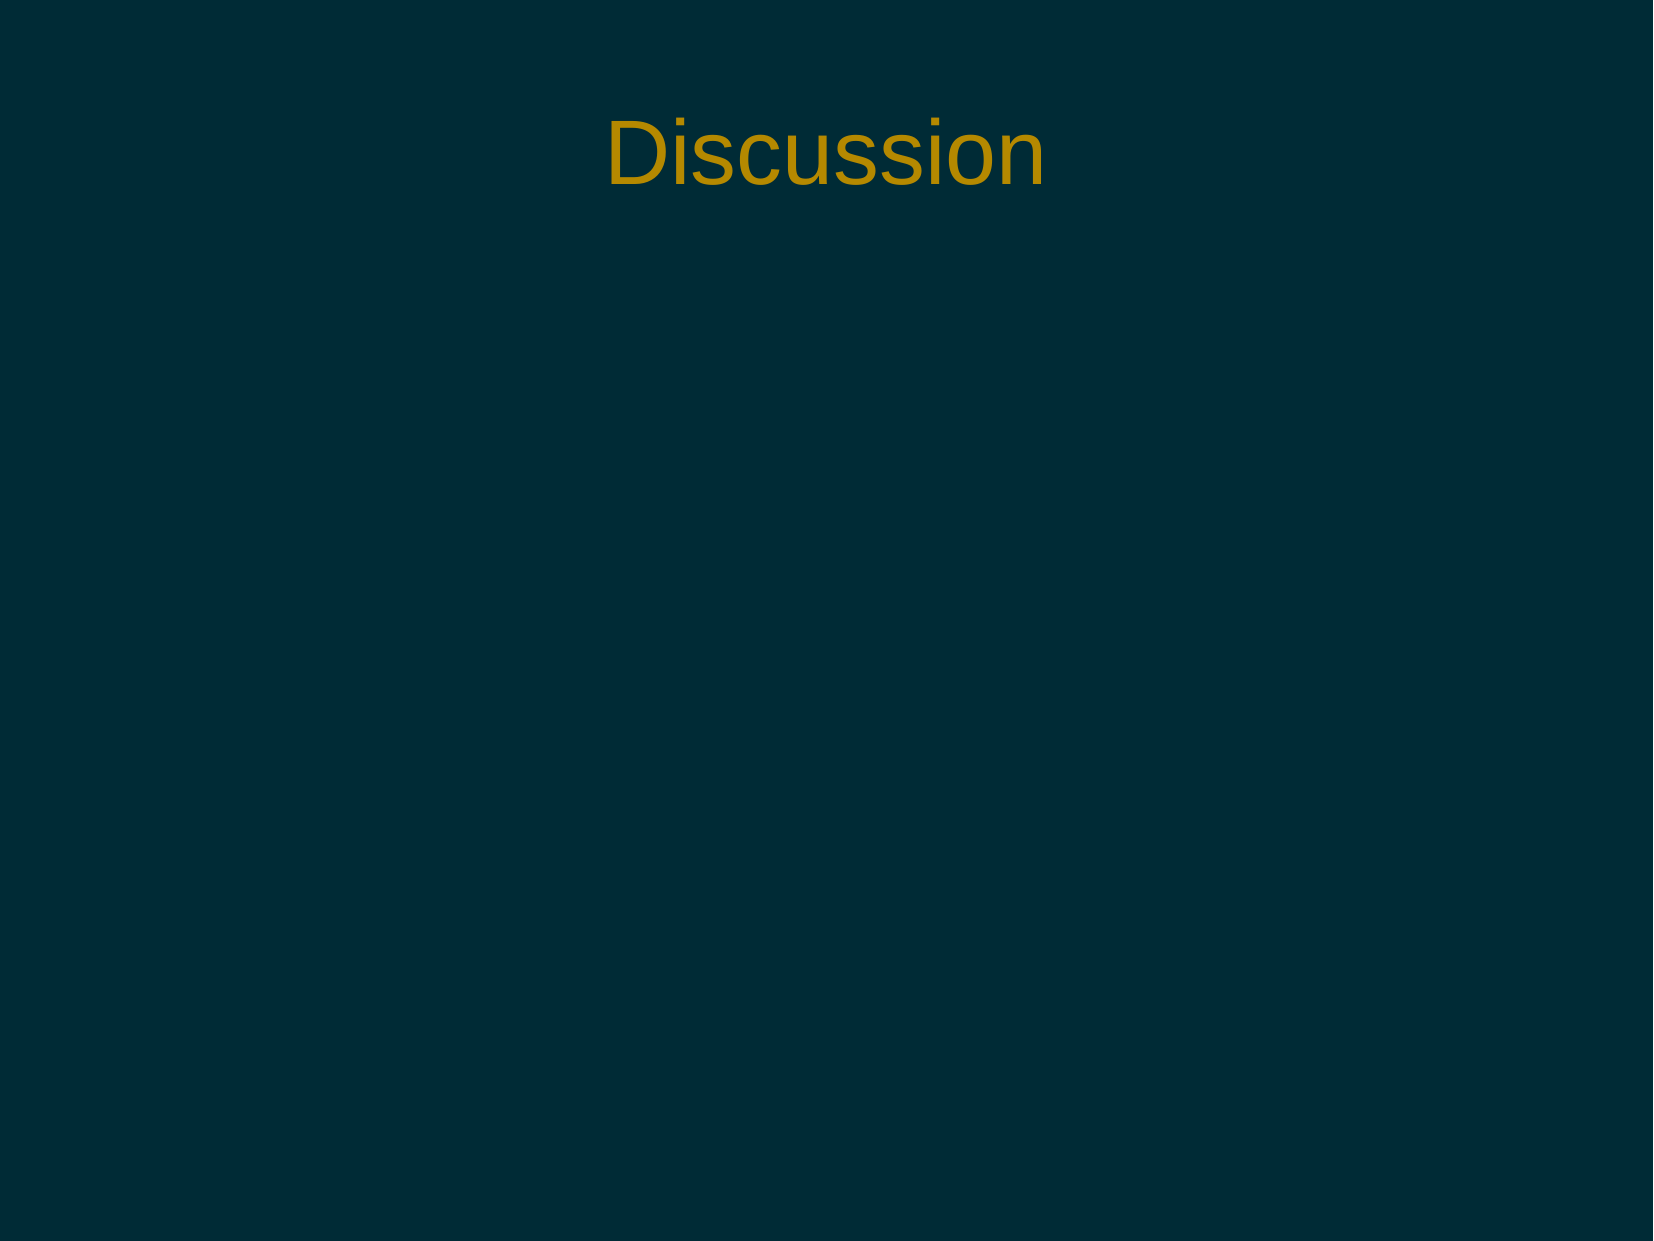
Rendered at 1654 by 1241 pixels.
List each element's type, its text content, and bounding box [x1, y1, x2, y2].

title Discussion [82, 49, 1571, 257]
